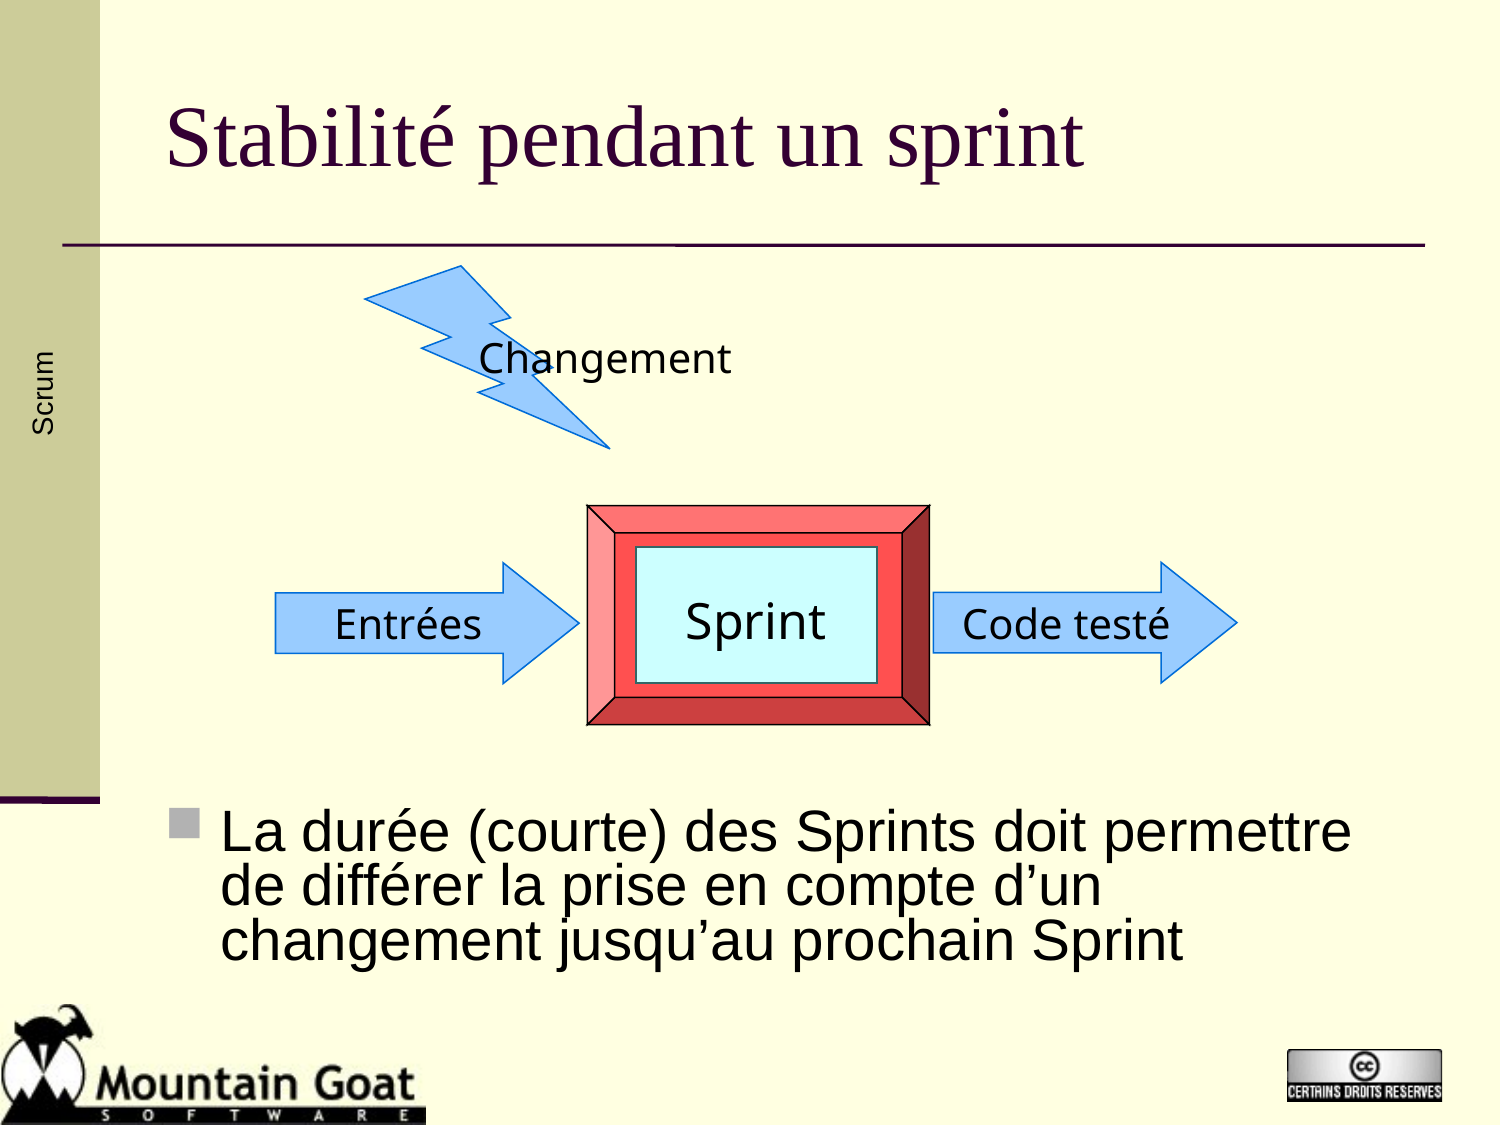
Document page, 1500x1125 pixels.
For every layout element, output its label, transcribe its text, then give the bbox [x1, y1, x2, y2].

text_box Sprint [635, 546, 877, 683]
text_box [588, 505, 930, 725]
list La durée (courte) des Sprints doit permettre de différer la prise en compte d’un changement jusqu’au prochain Sprint [150, 799, 1426, 992]
text_box Scrum [0, 0, 88, 788]
title Stabilité pendant un sprint [150, 81, 1426, 197]
text_box Entrées [275, 562, 580, 684]
picture [0, 1004, 426, 1125]
text_box Changement [365, 265, 611, 449]
picture [1287, 1049, 1443, 1102]
text_box Code testé [933, 562, 1237, 684]
